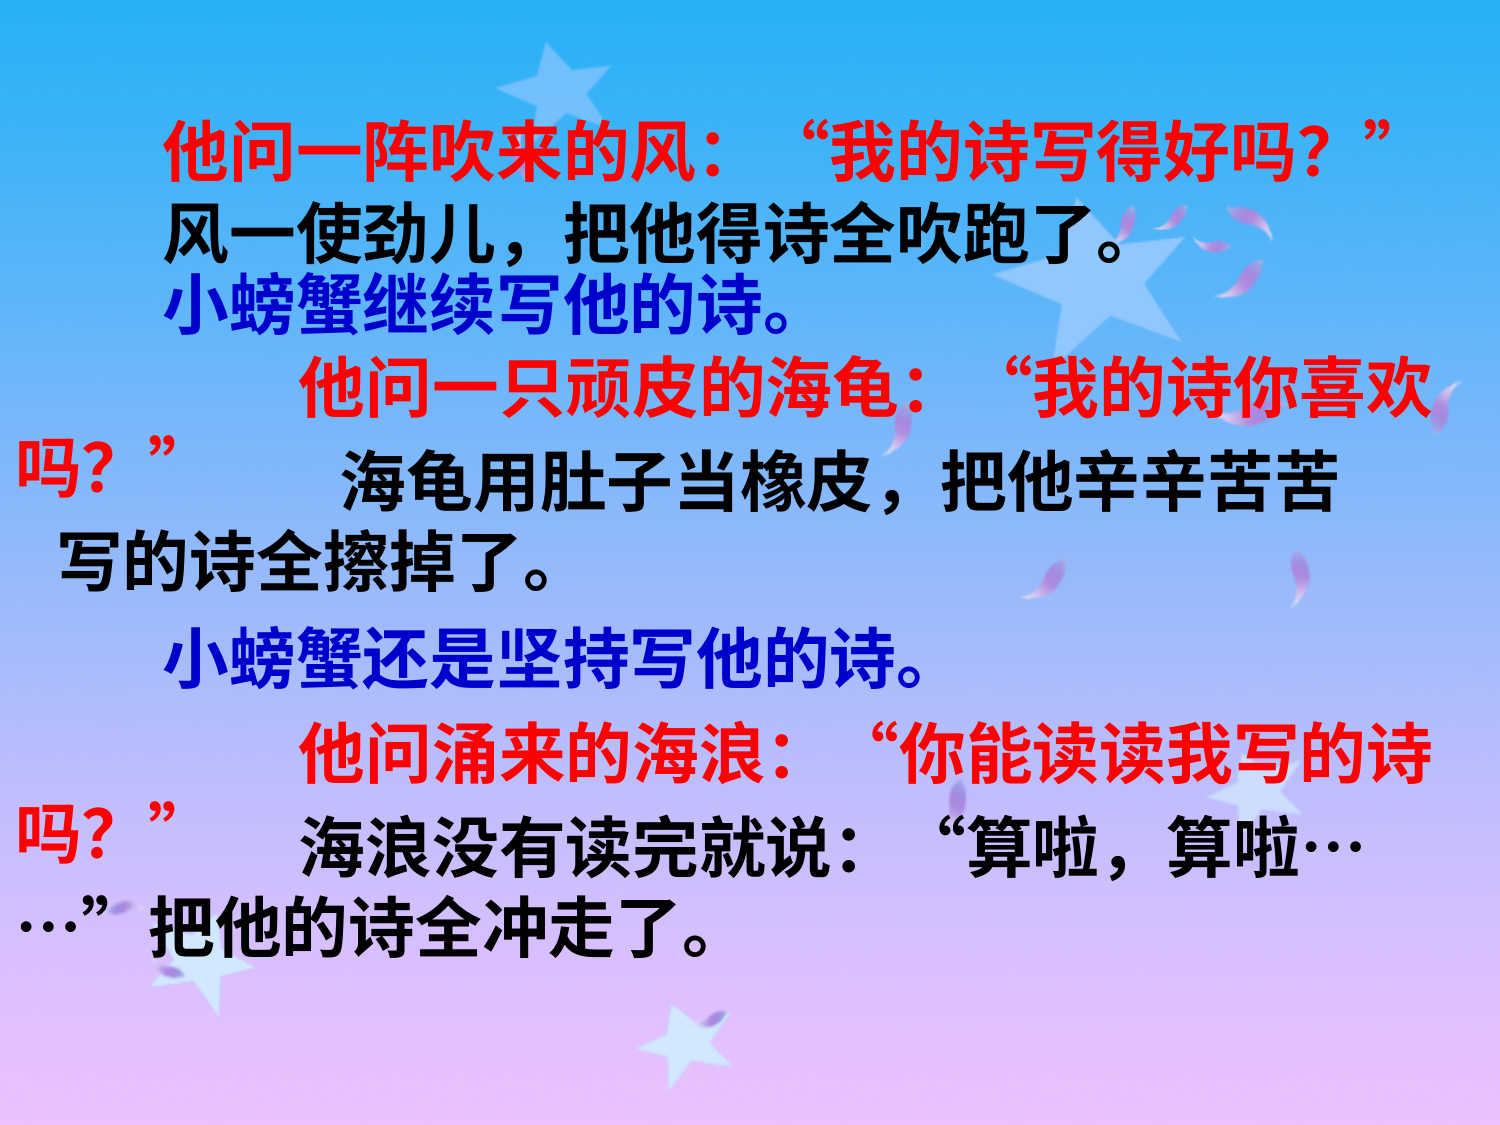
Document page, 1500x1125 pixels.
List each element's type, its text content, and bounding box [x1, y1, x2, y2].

text_box 他问涌来的海浪：“你能读读我写的诗吗？” [0, 704, 1500, 800]
text_box 他问一只顽皮的海龟：“我的诗你喜欢吗？” [0, 338, 1500, 434]
text_box 他问一阵吹来的风：“我的诗写得好吗？” [147, 101, 1500, 197]
text_box 海浪没有读完就说：“算啦，算啦……”把他的诗全冲走了。 [0, 798, 1400, 974]
text_box 小螃蟹还是坚持写他的诗。 [147, 609, 1270, 704]
text_box 风一使劲儿，把他得诗全吹跑了。 [147, 184, 1259, 280]
text_box 海龟用肚子当橡皮，把他辛辛苦苦写的诗全擦掉了。 [41, 434, 1365, 608]
text_box 小螃蟹继续写他的诗。 [147, 255, 1247, 338]
